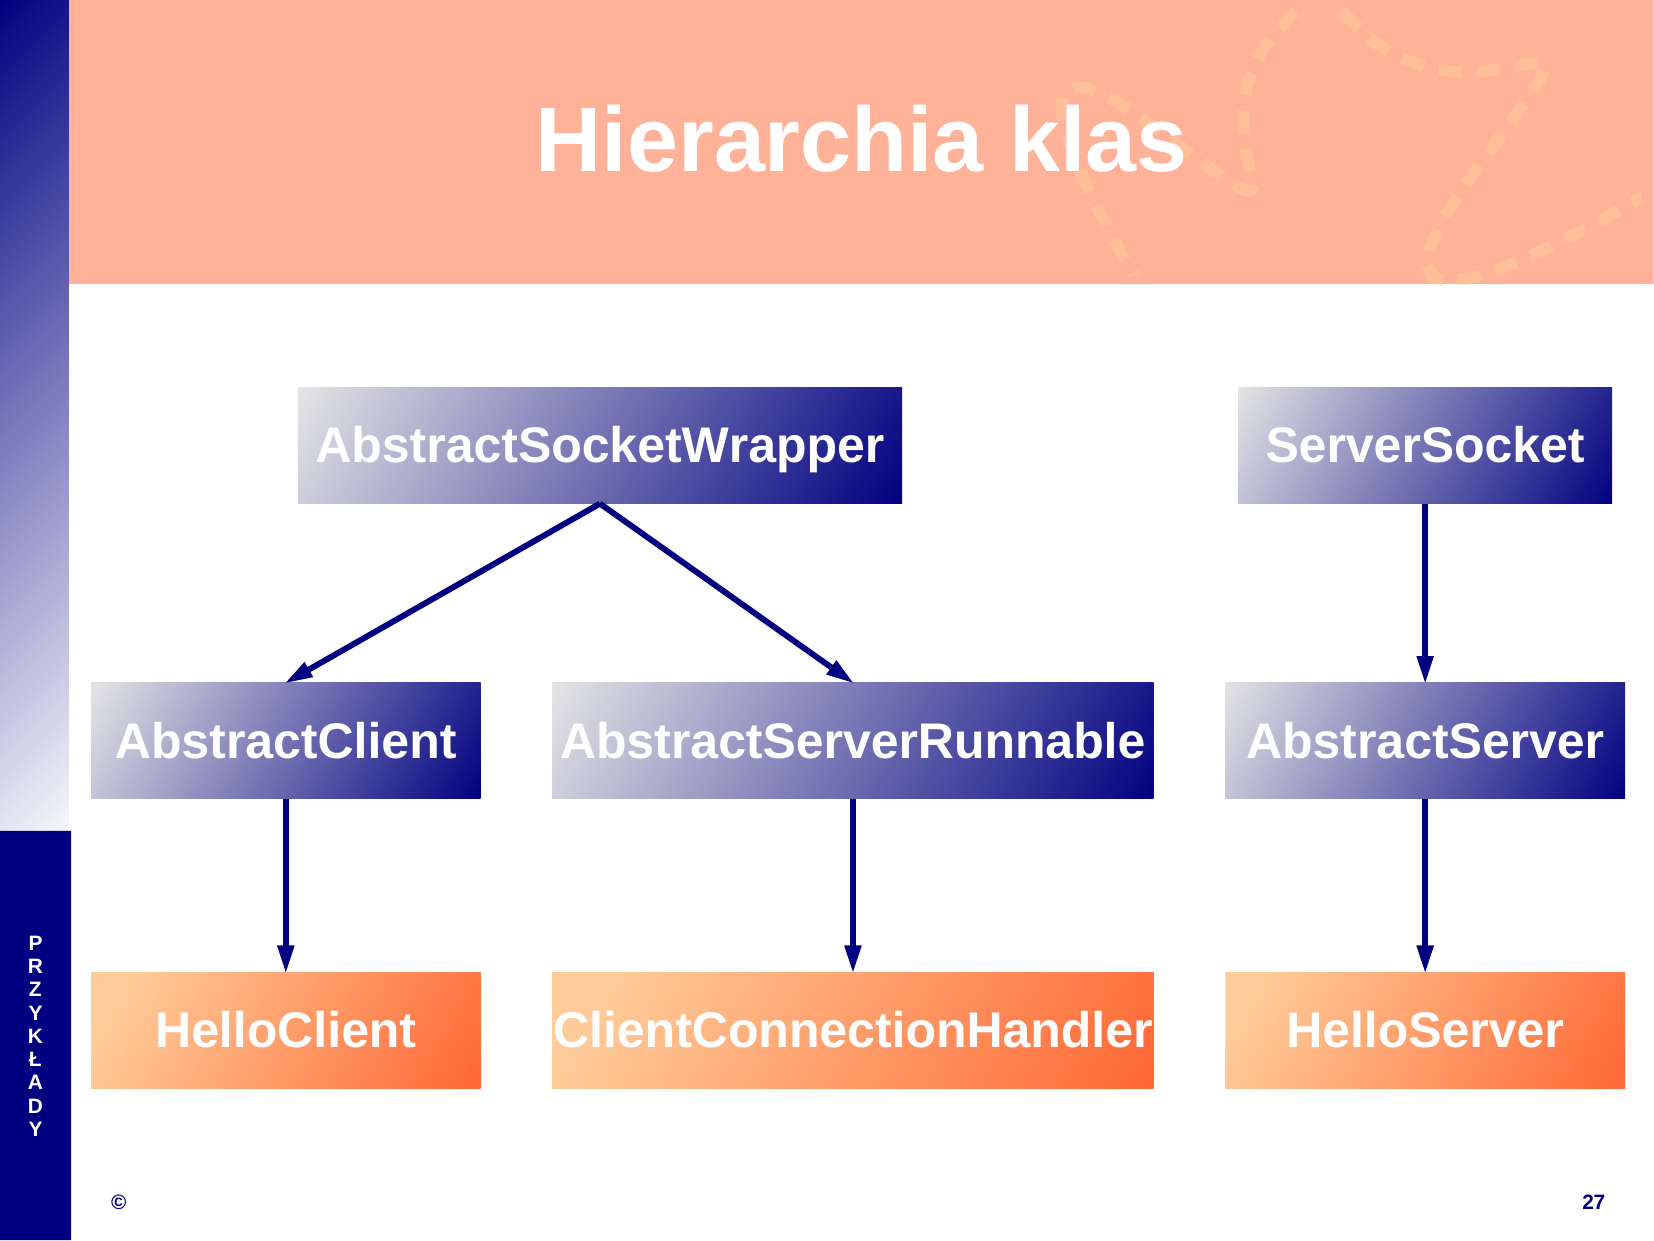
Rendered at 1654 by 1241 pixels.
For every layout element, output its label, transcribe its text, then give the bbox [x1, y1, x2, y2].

text_box HelloServer [1225, 972, 1626, 1089]
text_box AbstractServer [1225, 682, 1626, 799]
text_box P R Z Y K Ł A D Y [0, 831, 71, 1241]
text_box AbstractClient [91, 682, 481, 799]
text_box HelloClient [91, 972, 481, 1089]
text_box ClientConnectionHandler [552, 972, 1154, 1089]
text_box AbstractSocketWrapper [297, 387, 903, 504]
text_box AbstractServerRunnable [552, 682, 1154, 799]
text_box ServerSocket [1238, 387, 1613, 504]
title Hierarchia klas [70, 36, 1654, 244]
